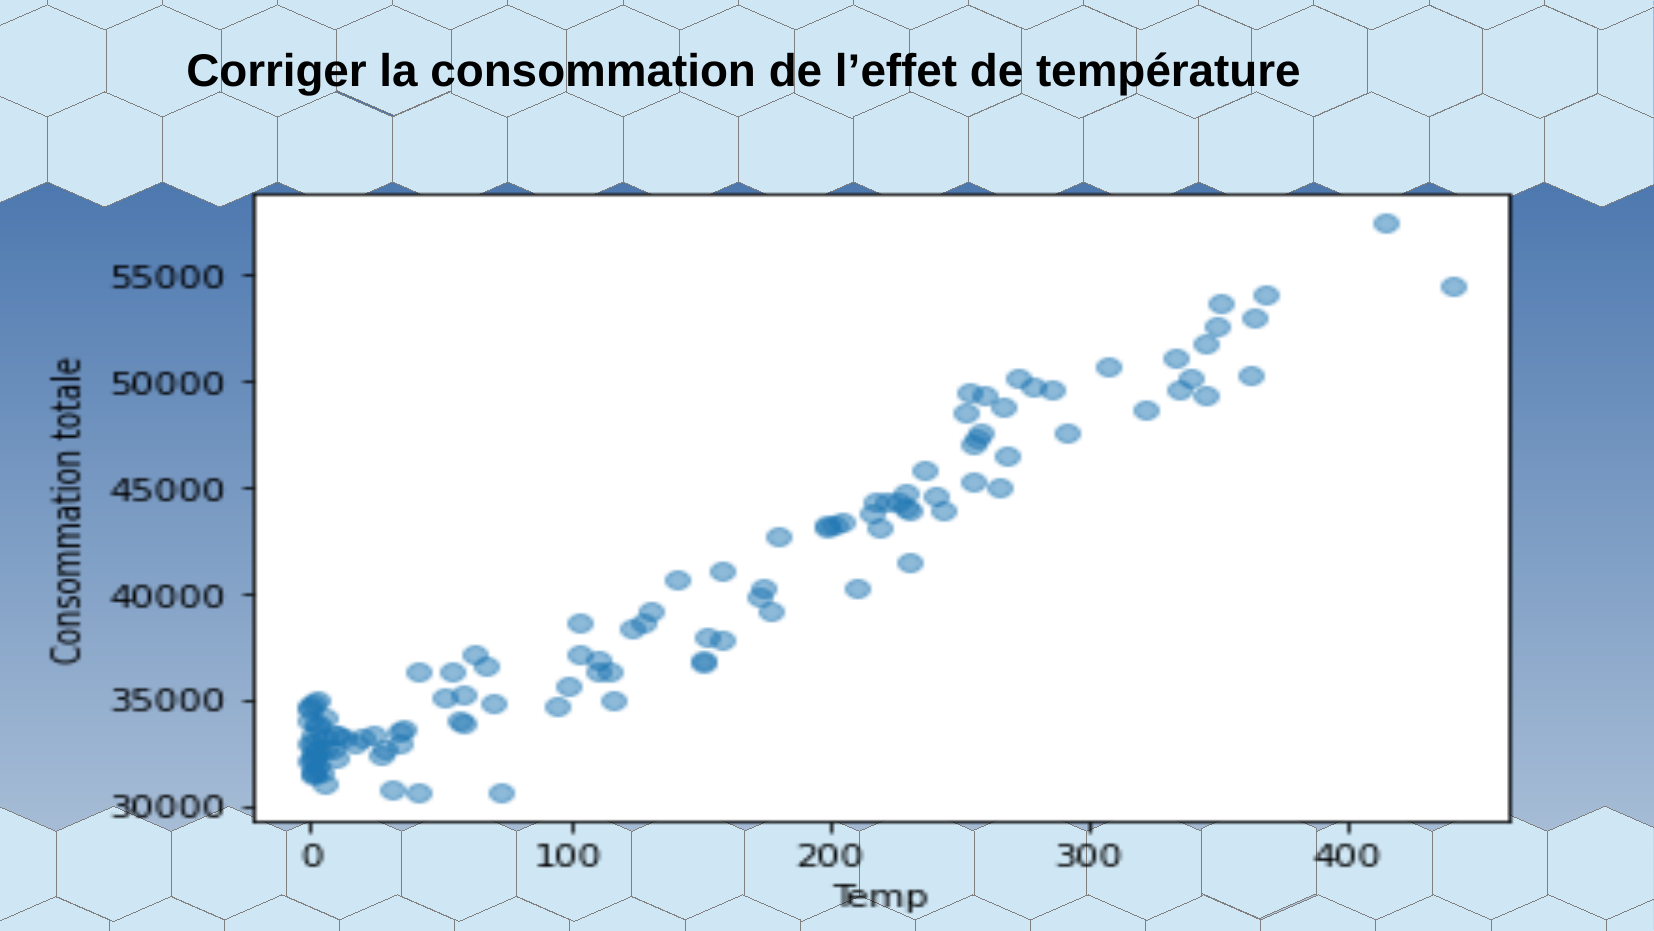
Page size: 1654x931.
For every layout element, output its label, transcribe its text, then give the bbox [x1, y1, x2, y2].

title Corriger la consommation de l’effet de température [0, 0, 1489, 171]
picture [29, 177, 1536, 931]
